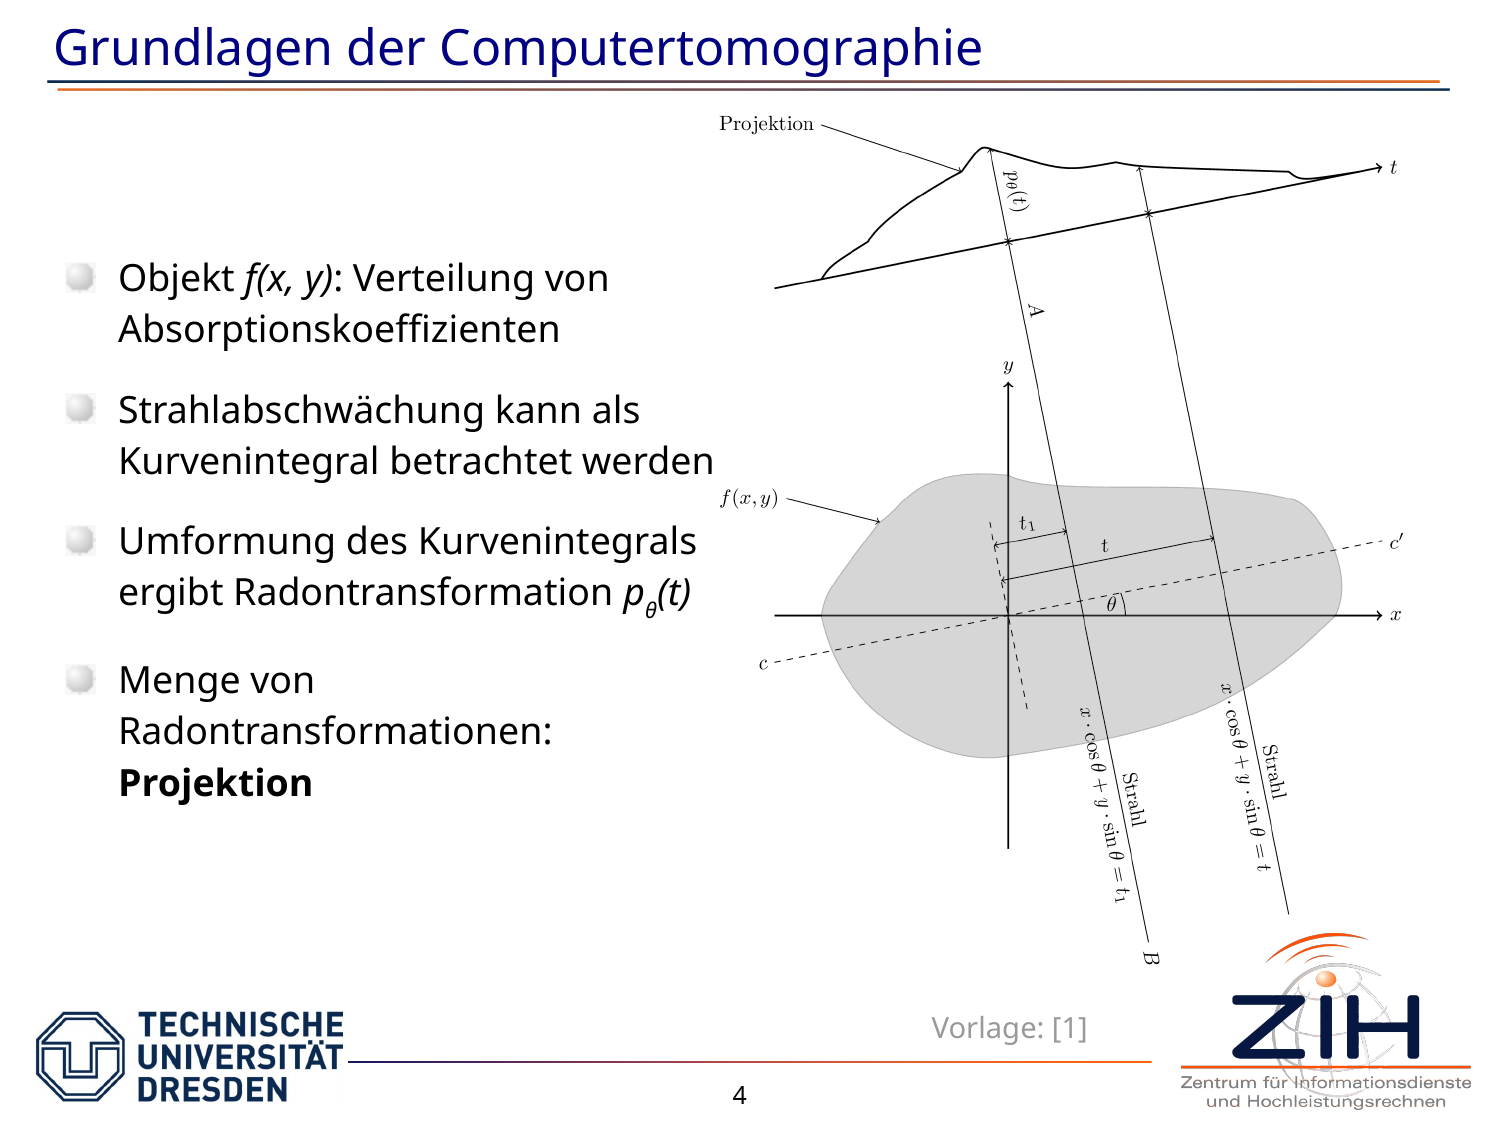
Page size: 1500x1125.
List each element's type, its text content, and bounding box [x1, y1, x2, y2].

list Objekt f(x, y): Verteilung von Absorptionskoeffizienten Strahlabschwächung kann als Kurvenintegral betrachtet werden Umformung des Kurvenintegrals ergibt Radontransformation pθ(t) Menge von Radontransformationen: Projektion [29, 118, 712, 941]
text_box Vorlage: [1] [916, 1000, 1092, 1051]
title Grundlagen der Computertomographie [53, 12, 1453, 81]
picture [35, 1011, 343, 1102]
picture [47, 80, 1450, 91]
picture [712, 109, 1471, 1110]
